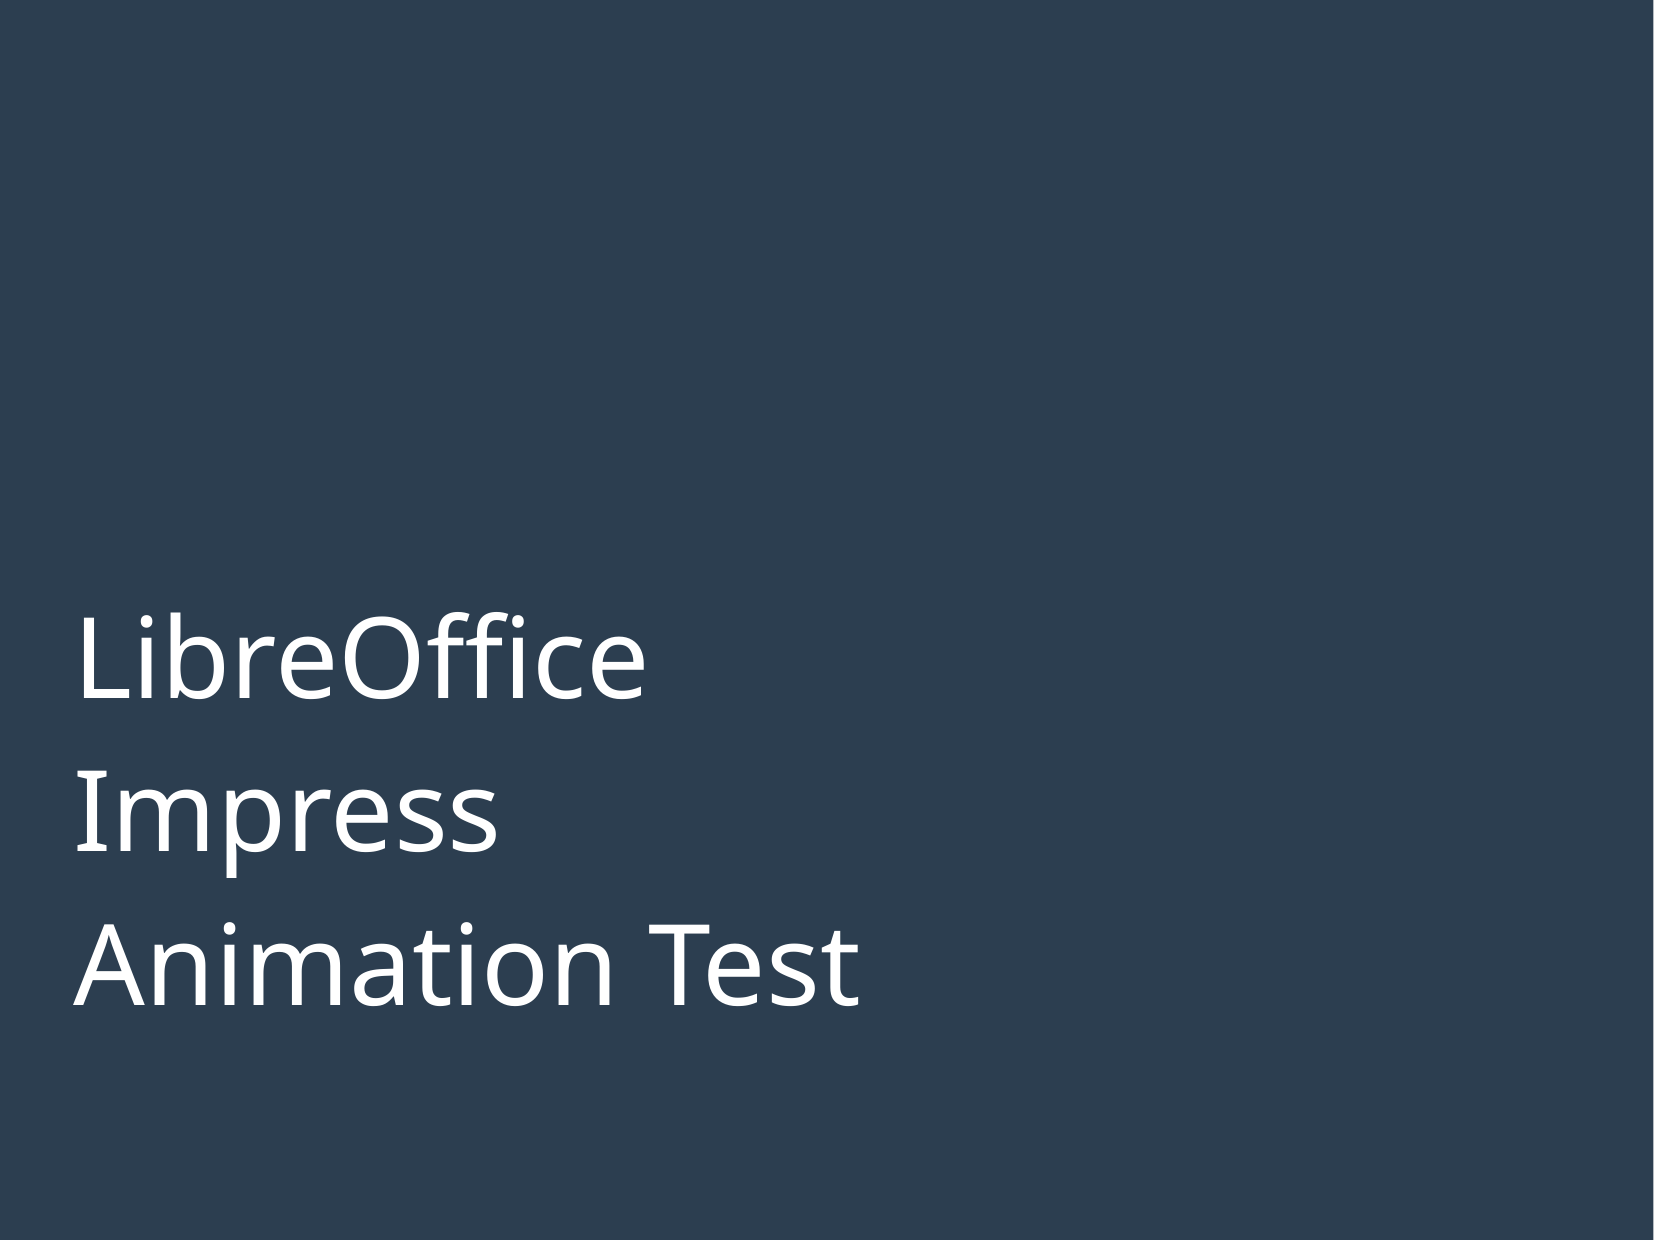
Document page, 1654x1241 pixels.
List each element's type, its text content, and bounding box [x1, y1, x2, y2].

text_box LibreOffice Impress Animation Test [59, 571, 1123, 886]
